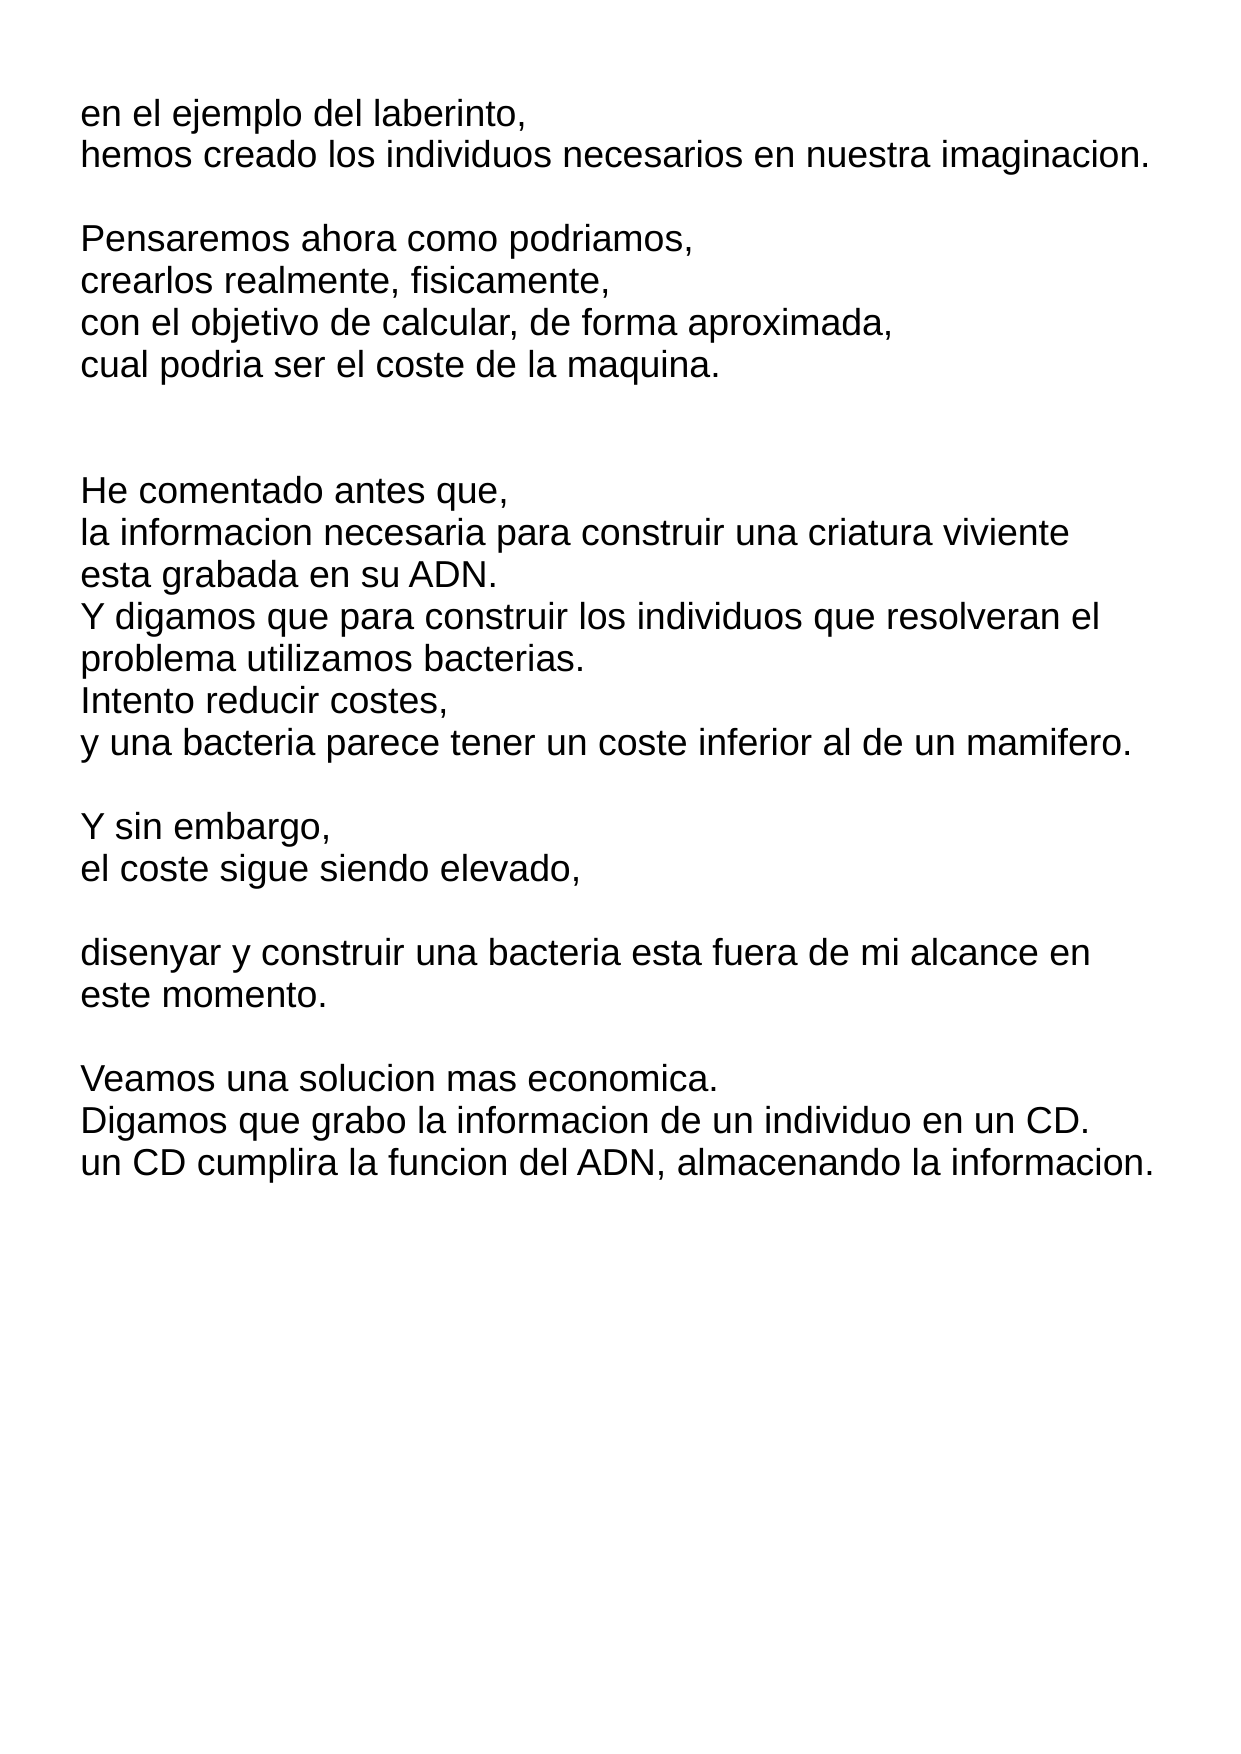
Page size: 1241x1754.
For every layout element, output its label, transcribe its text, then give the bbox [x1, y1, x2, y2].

text_box en el ejemplo del laberinto, hemos creado los individuos necesarios en nuestra imaginacion. Pensaremos ahora como podriamos, crearlos realmente, fisicamente, con el objetivo de calcular, de forma aproximada, cual podria ser el coste de la maquina. He comentado antes que, la informacion necesaria para construir una criatura viviente esta grabada en su ADN. Y digamos que para construir los individuos que resolveran el problema utilizamos bacterias. Intento reducir costes, y una bacteria parece tener un coste inferior al de un mamifero. Y sin embargo, el coste sigue siendo elevado, disenyar y construir una bacteria esta fuera de mi alcance en este momento. Veamos una solucion mas economica. Digamos que grabo la informacion de un individuo en un CD. un CD cumplira la funcion del ADN, almacenando la informacion. [65, 84, 1182, 1754]
